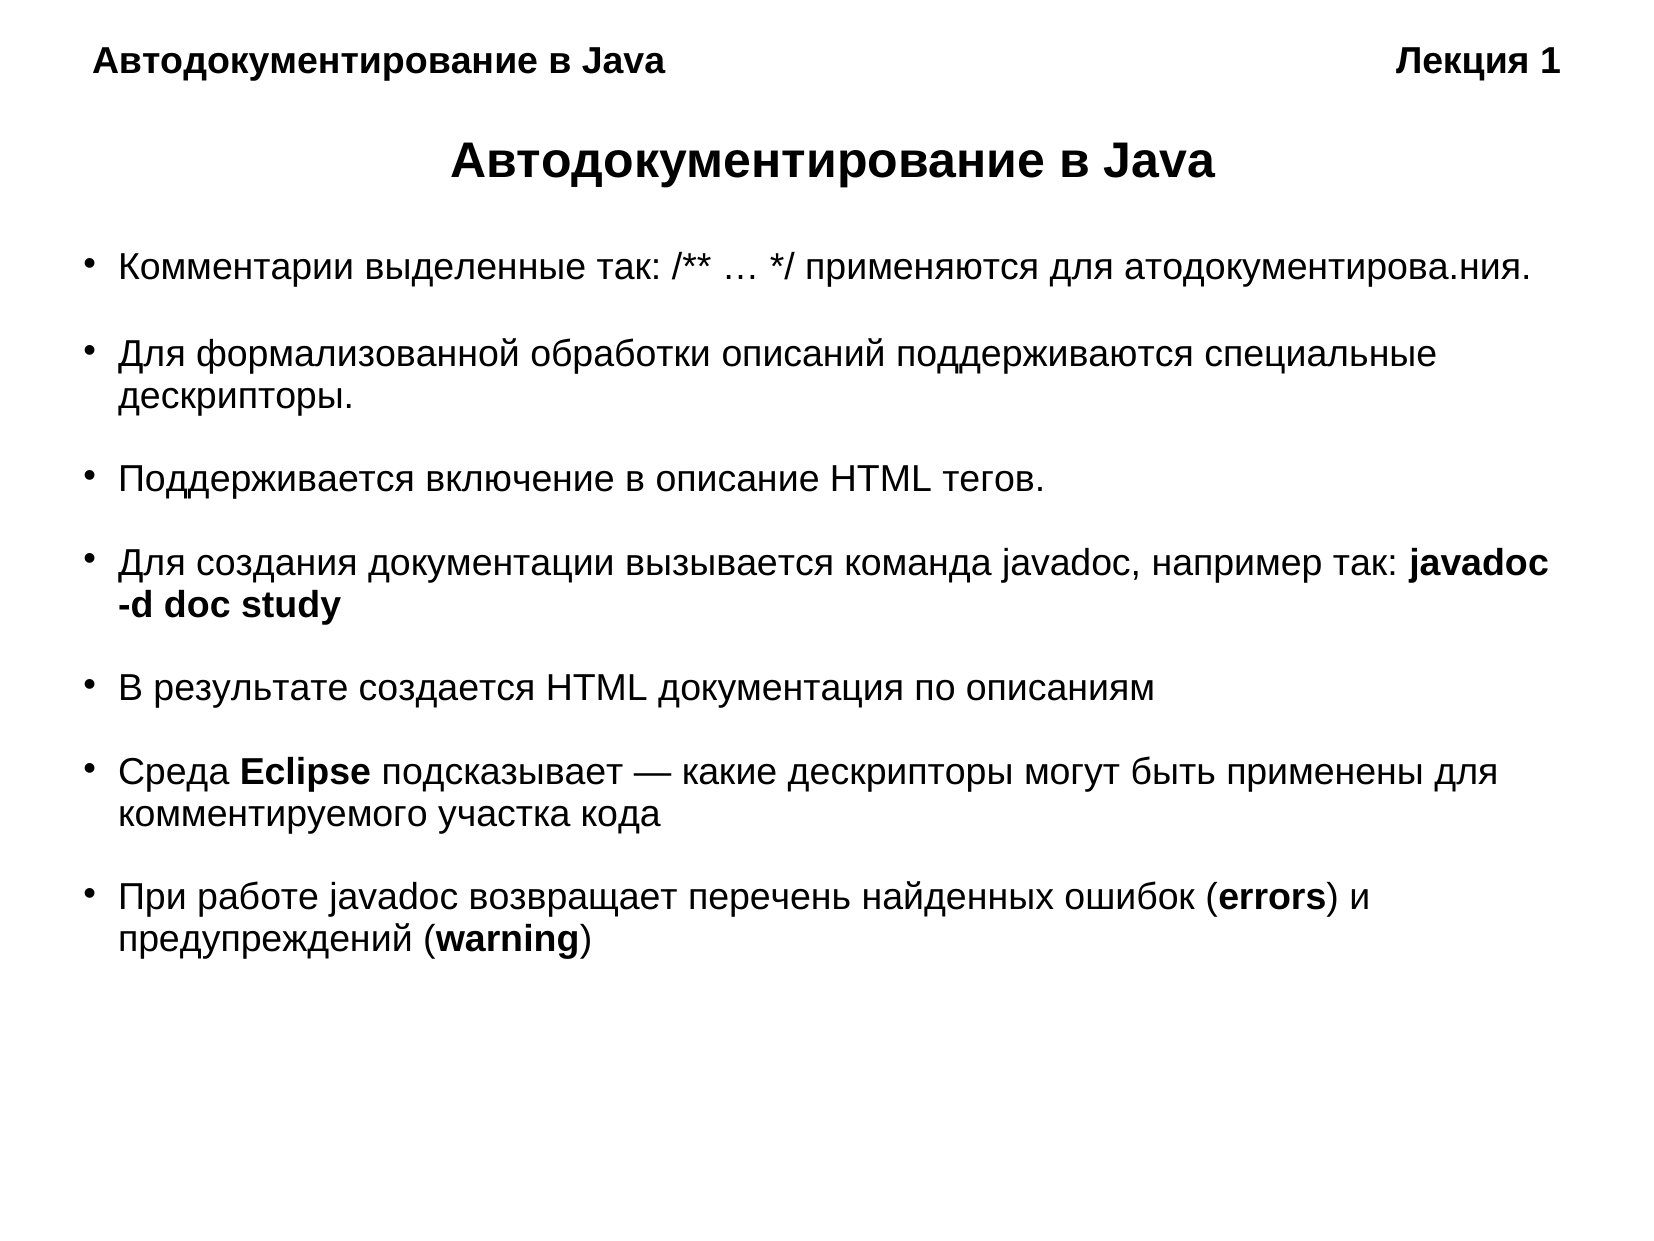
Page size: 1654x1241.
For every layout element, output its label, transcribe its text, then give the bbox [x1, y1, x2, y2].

text_box Автодокументирование в Java [59, 129, 1607, 201]
text_box Комментарии выделенные так: /** … */ применяются для атодокументирова.ния. Для формализованной обработки описаний поддерживаются специальные дескрипторы. Поддерживается включение в описание HTML тегов. Для создания документации вызывается команда javadoc, например так: javadoc -d doc study В результате создается HTML документация по описаниям Среда Eclipse подсказывает — какие дескрипторы могут быть применены для комментируемого участка кода При работе javadoc возвращает перечень найденных ошибок (errors) и предупреждений (warning) [68, 236, 1569, 627]
text_box Автодокументирование в Java Лекция 1 [82, 25, 1571, 95]
